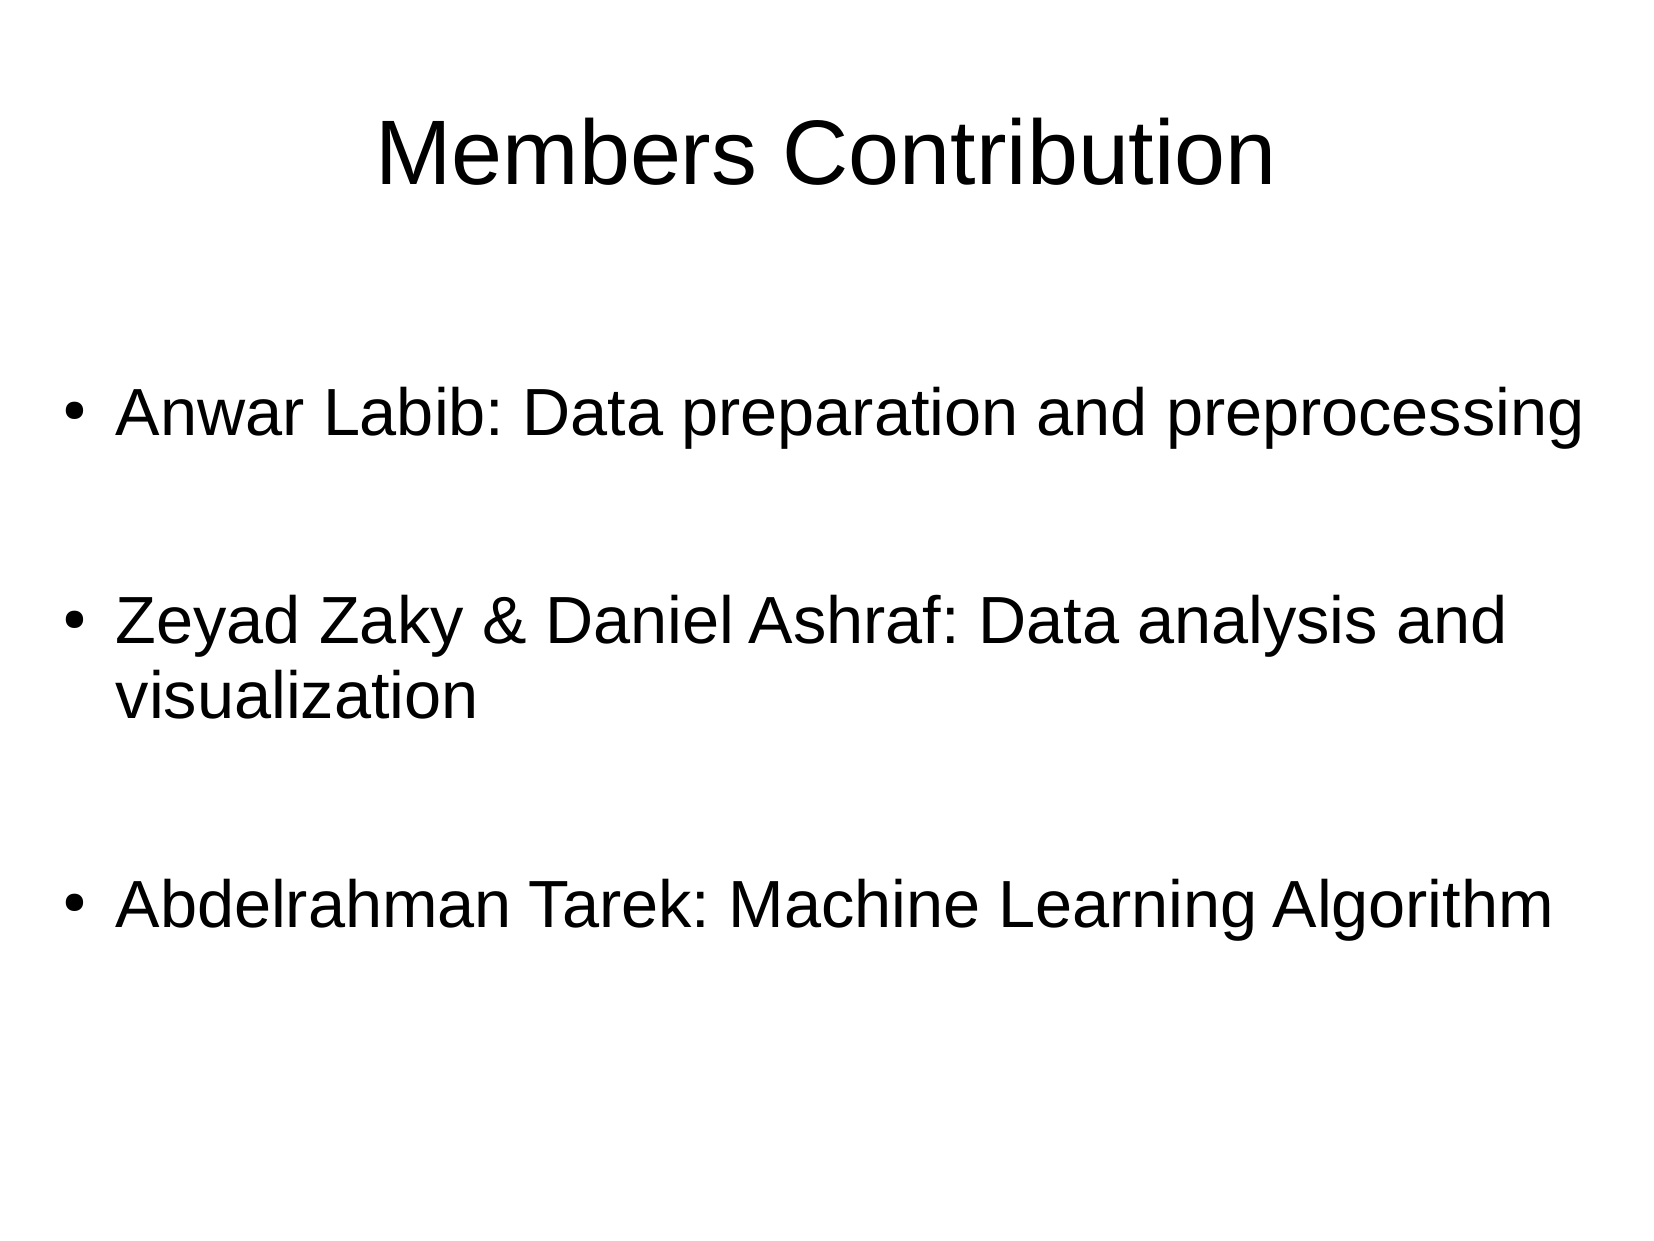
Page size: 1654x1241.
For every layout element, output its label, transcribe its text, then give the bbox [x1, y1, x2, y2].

title Members Contribution [82, 49, 1571, 257]
list Anwar Labib: Data preparation and preprocessing Zeyad Zaky & Daniel Ashraf: Data analysis and visualization Abdelrahman Tarek: Machine Learning Algorithm [45, 375, 1621, 1095]
